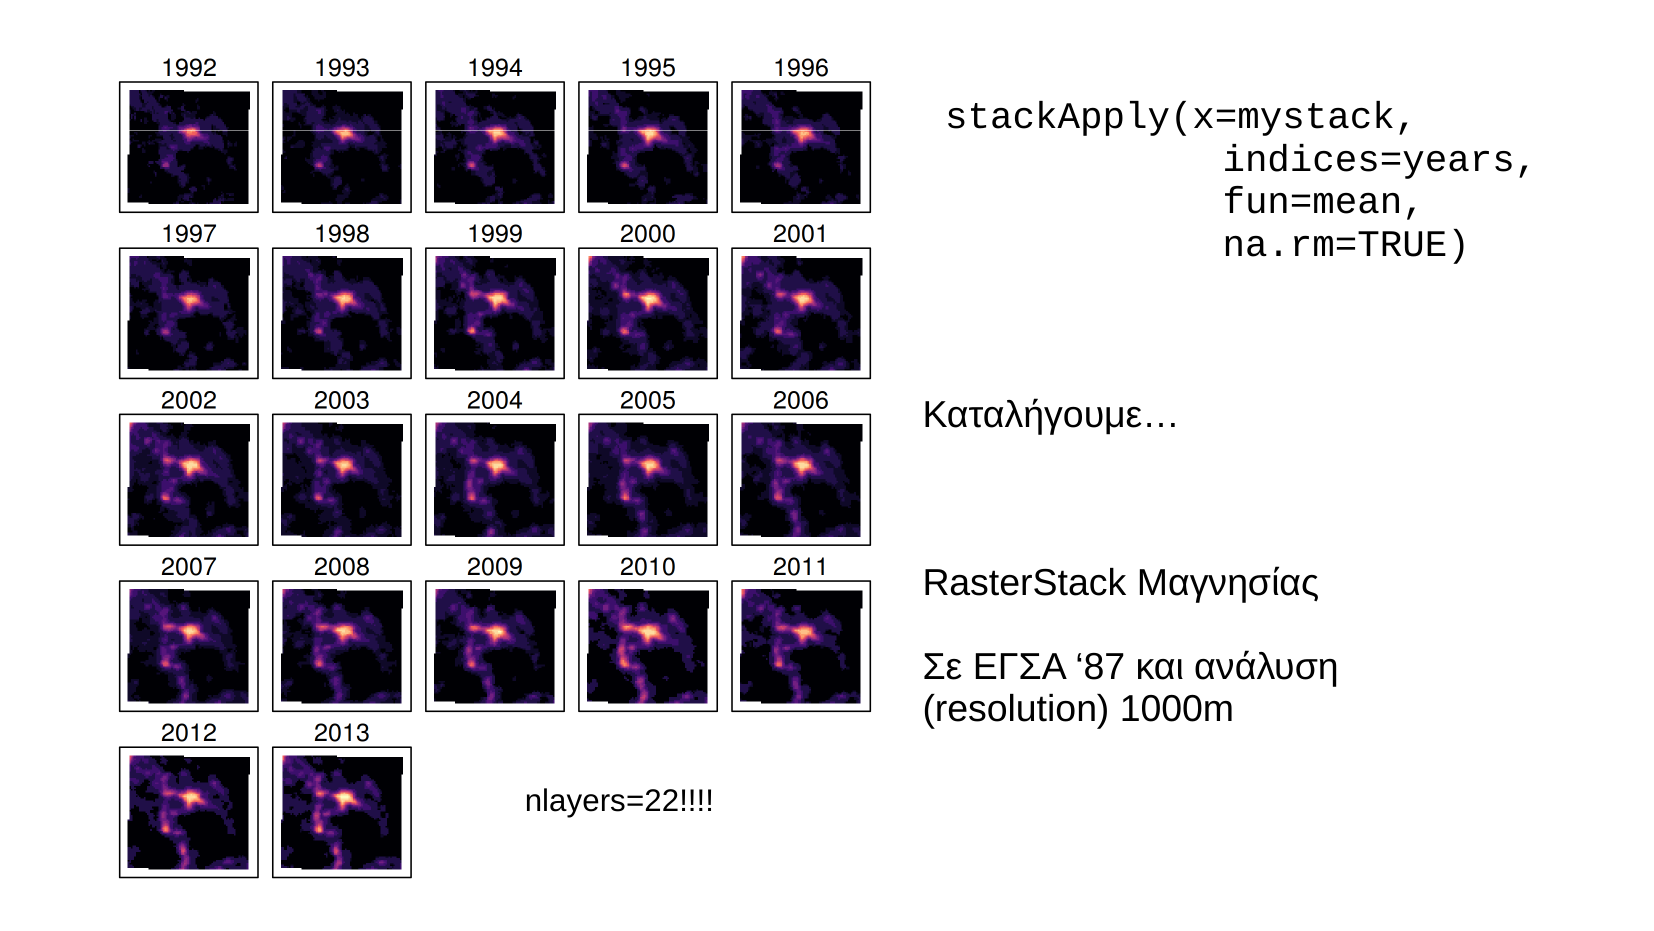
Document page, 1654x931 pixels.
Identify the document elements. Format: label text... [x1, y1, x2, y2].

text_box nlayers=22!!!! [509, 775, 730, 825]
picture [45, 14, 945, 915]
text_box stackApply(x=mystack, indices=years, fun=mean, na.rm=TRUE) Καταλήγουμε… RasterStack Μαγνησίας Σε ΕΓΣΑ ‘87 και ανάλυση (resolution) 1000m [907, 89, 1654, 905]
